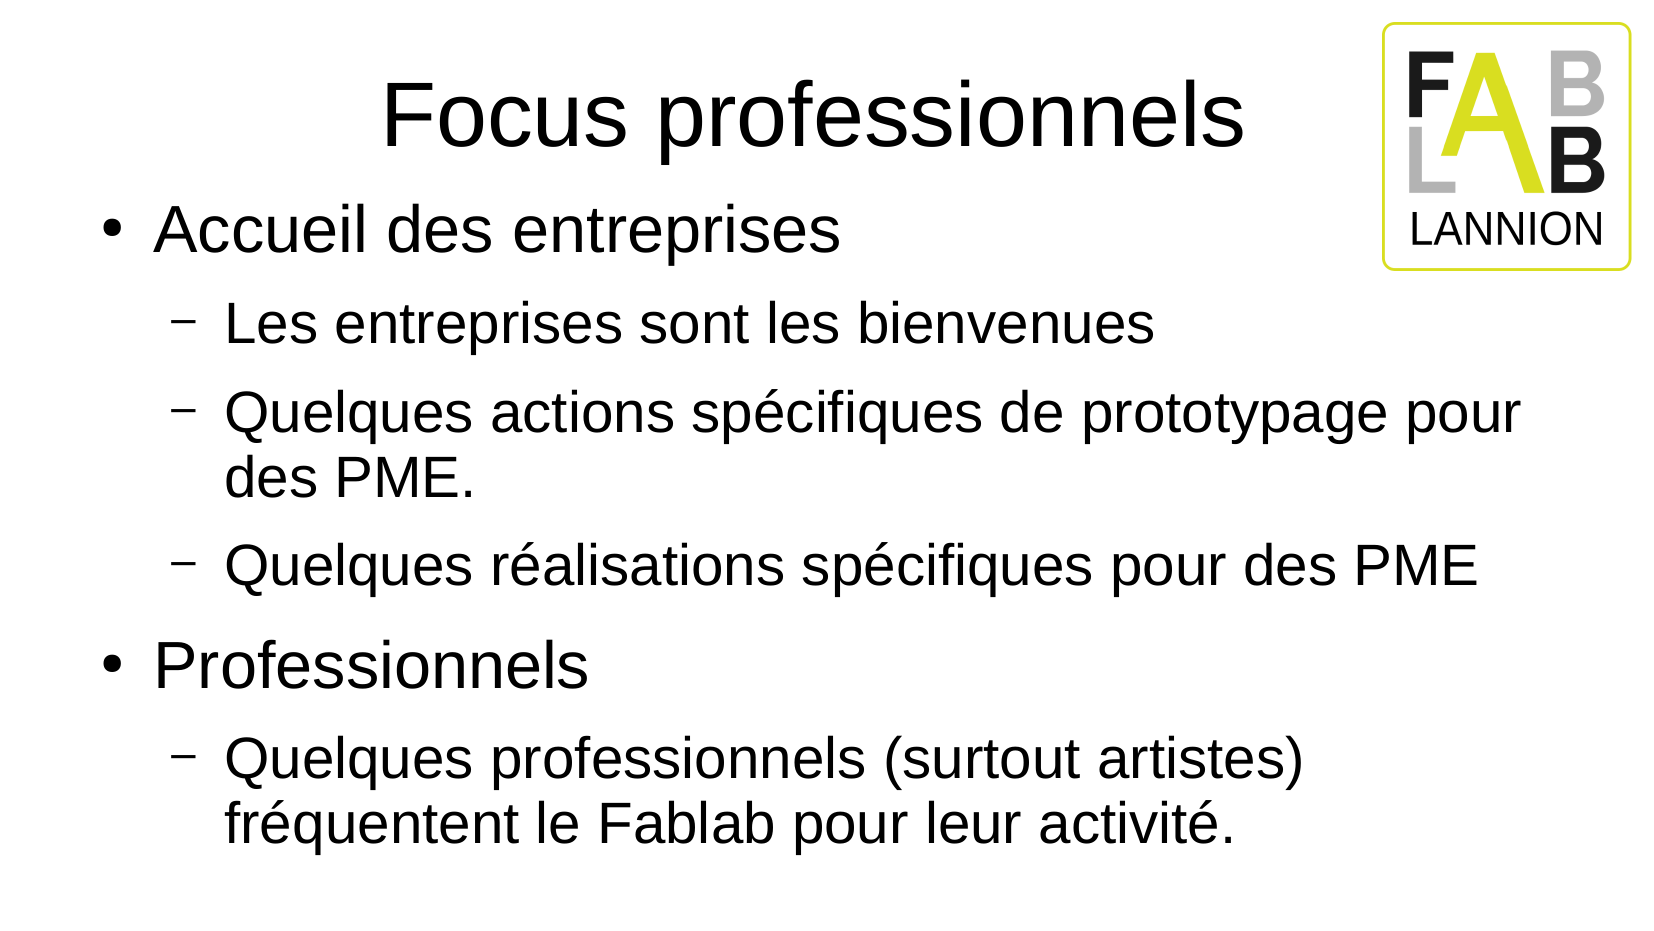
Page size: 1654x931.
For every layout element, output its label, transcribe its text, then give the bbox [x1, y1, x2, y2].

list Accueil des entreprises Les entreprises sont les bienvenues Quelques actions spécifiques de prototypage pour des PME. Quelques réalisations spécifiques pour des PME Professionnels Quelques professionnels (surtout artistes) fréquentent le Fablab pour leur activité. [82, 192, 1571, 875]
title Focus professionnels [82, 37, 1381, 192]
picture [1381, 21, 1632, 272]
